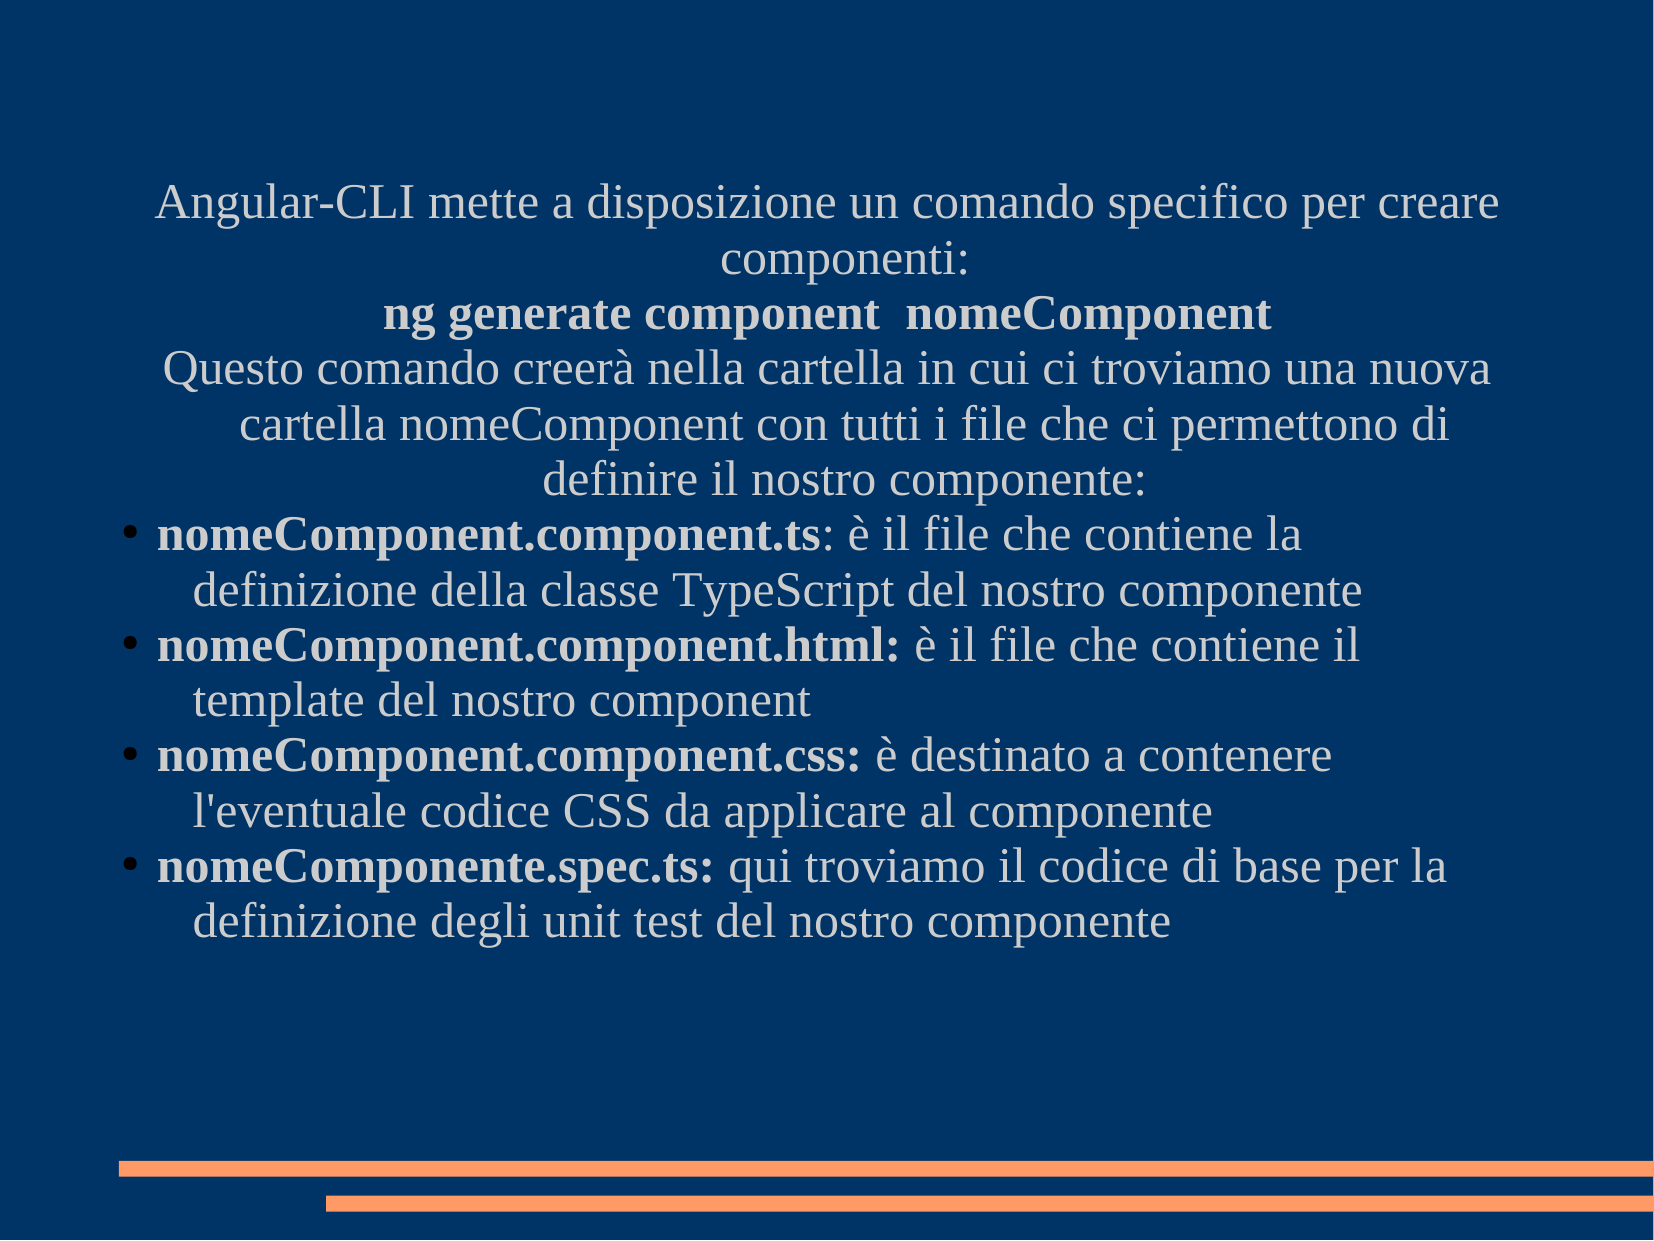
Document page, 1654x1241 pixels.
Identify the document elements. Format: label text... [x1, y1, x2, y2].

subtitle Angular-CLI mette a disposizione un comando specifico per creare componenti: ng generate component nomeComponent Questo comando creerà nella cartella in cui ci troviamo una nuova cartella nomeComponent con tutti i file che ci permettono di definire il nostro componente: nomeComponent.component.ts: è il file che contiene la definizione della classe TypeScript del nostro componente nomeComponent.component.html: è il file che contiene il template del nostro component nomeComponent.component.css: è destinato a contenere l'eventuale codice CSS da applicare al componente nomeComponente.spec.ts: qui troviamo il codice di base per la definizione degli unit test del nostro componente [121, 46, 1534, 1132]
